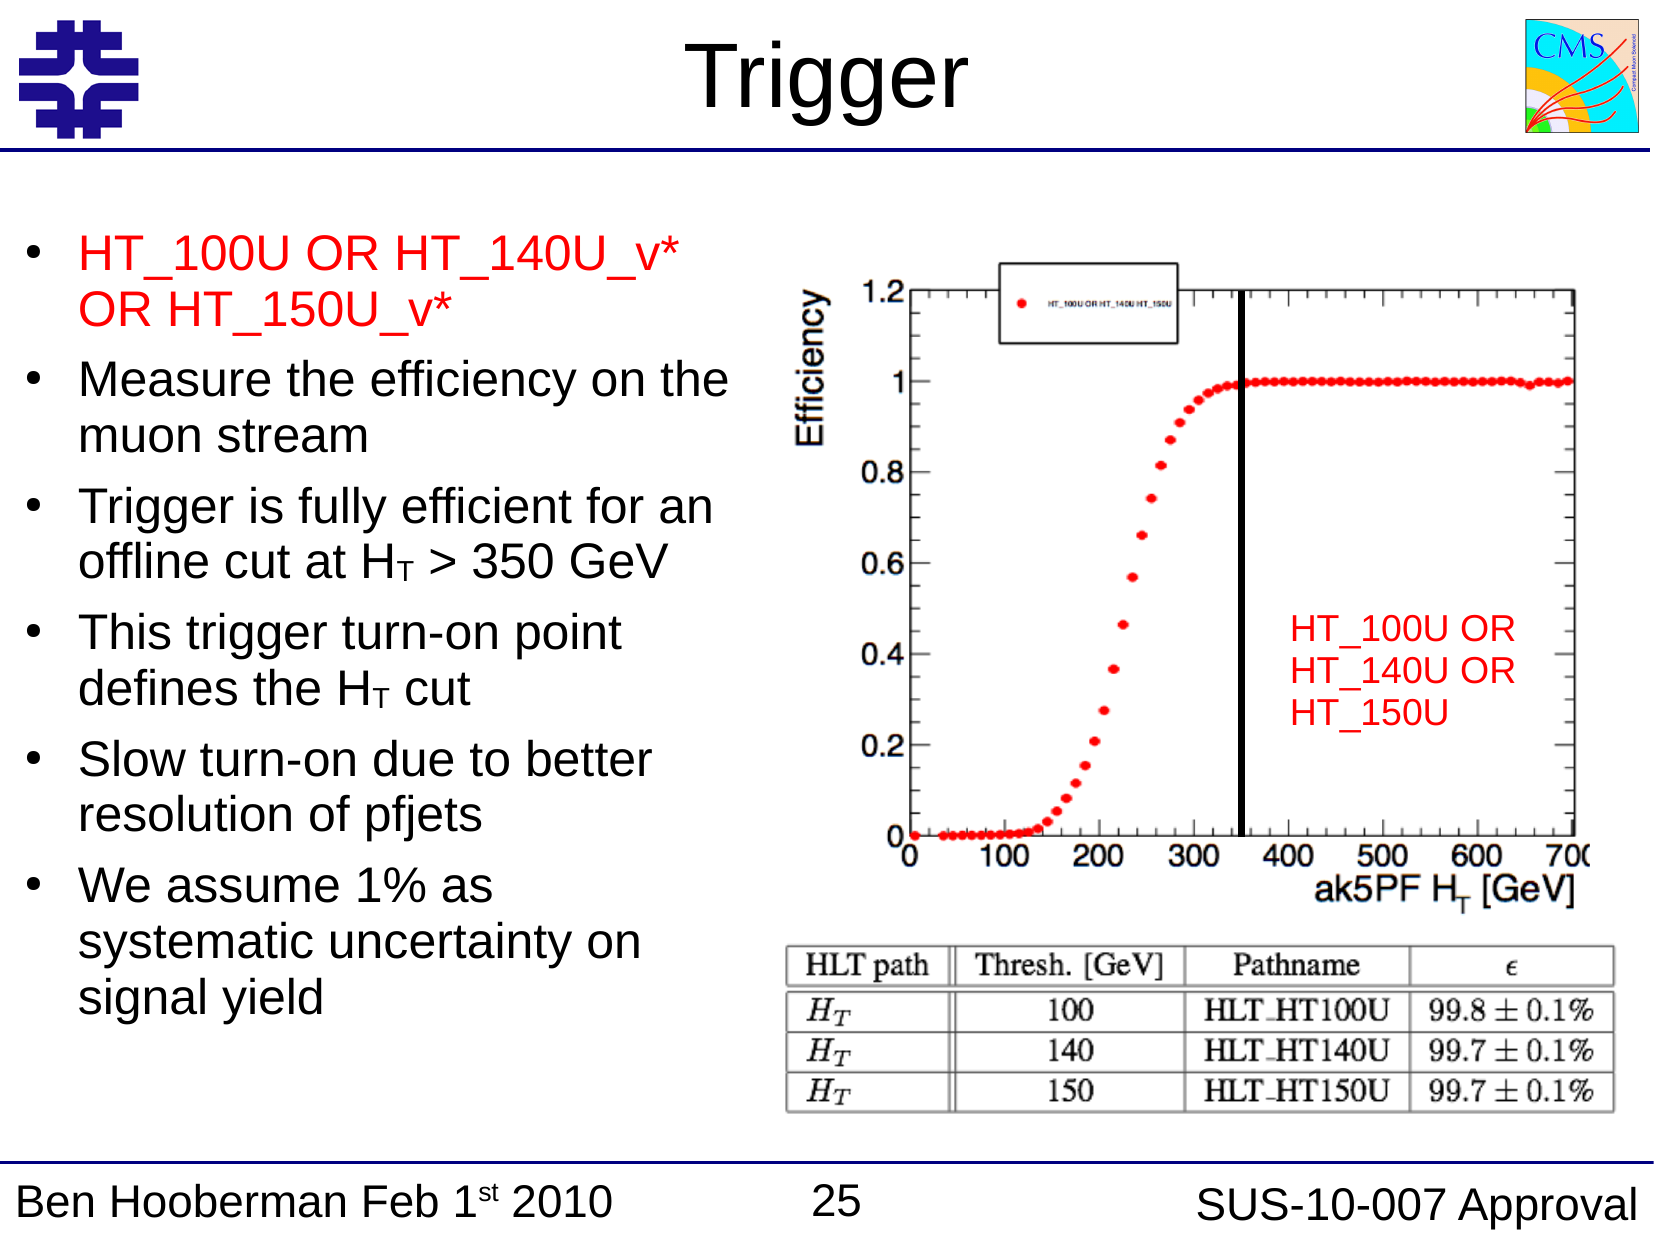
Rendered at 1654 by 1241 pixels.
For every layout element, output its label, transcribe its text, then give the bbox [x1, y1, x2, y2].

text_box HT_100U OR HT_140U OR HT_150U [1275, 600, 1538, 755]
list HT_100U OR HT_140U_v* OR HT_150U_v* Measure the efficiency on the muon stream Trigger is fully efficient for an offline cut at HT > 350 GeV This trigger turn-on point defines the HT cut Slow turn-on due to better resolution of pfjets We assume 1% as systematic uncertainty on signal yield [6, 225, 735, 1241]
picture [780, 257, 1590, 922]
title Trigger [0, 0, 1654, 152]
picture [777, 930, 1627, 1128]
